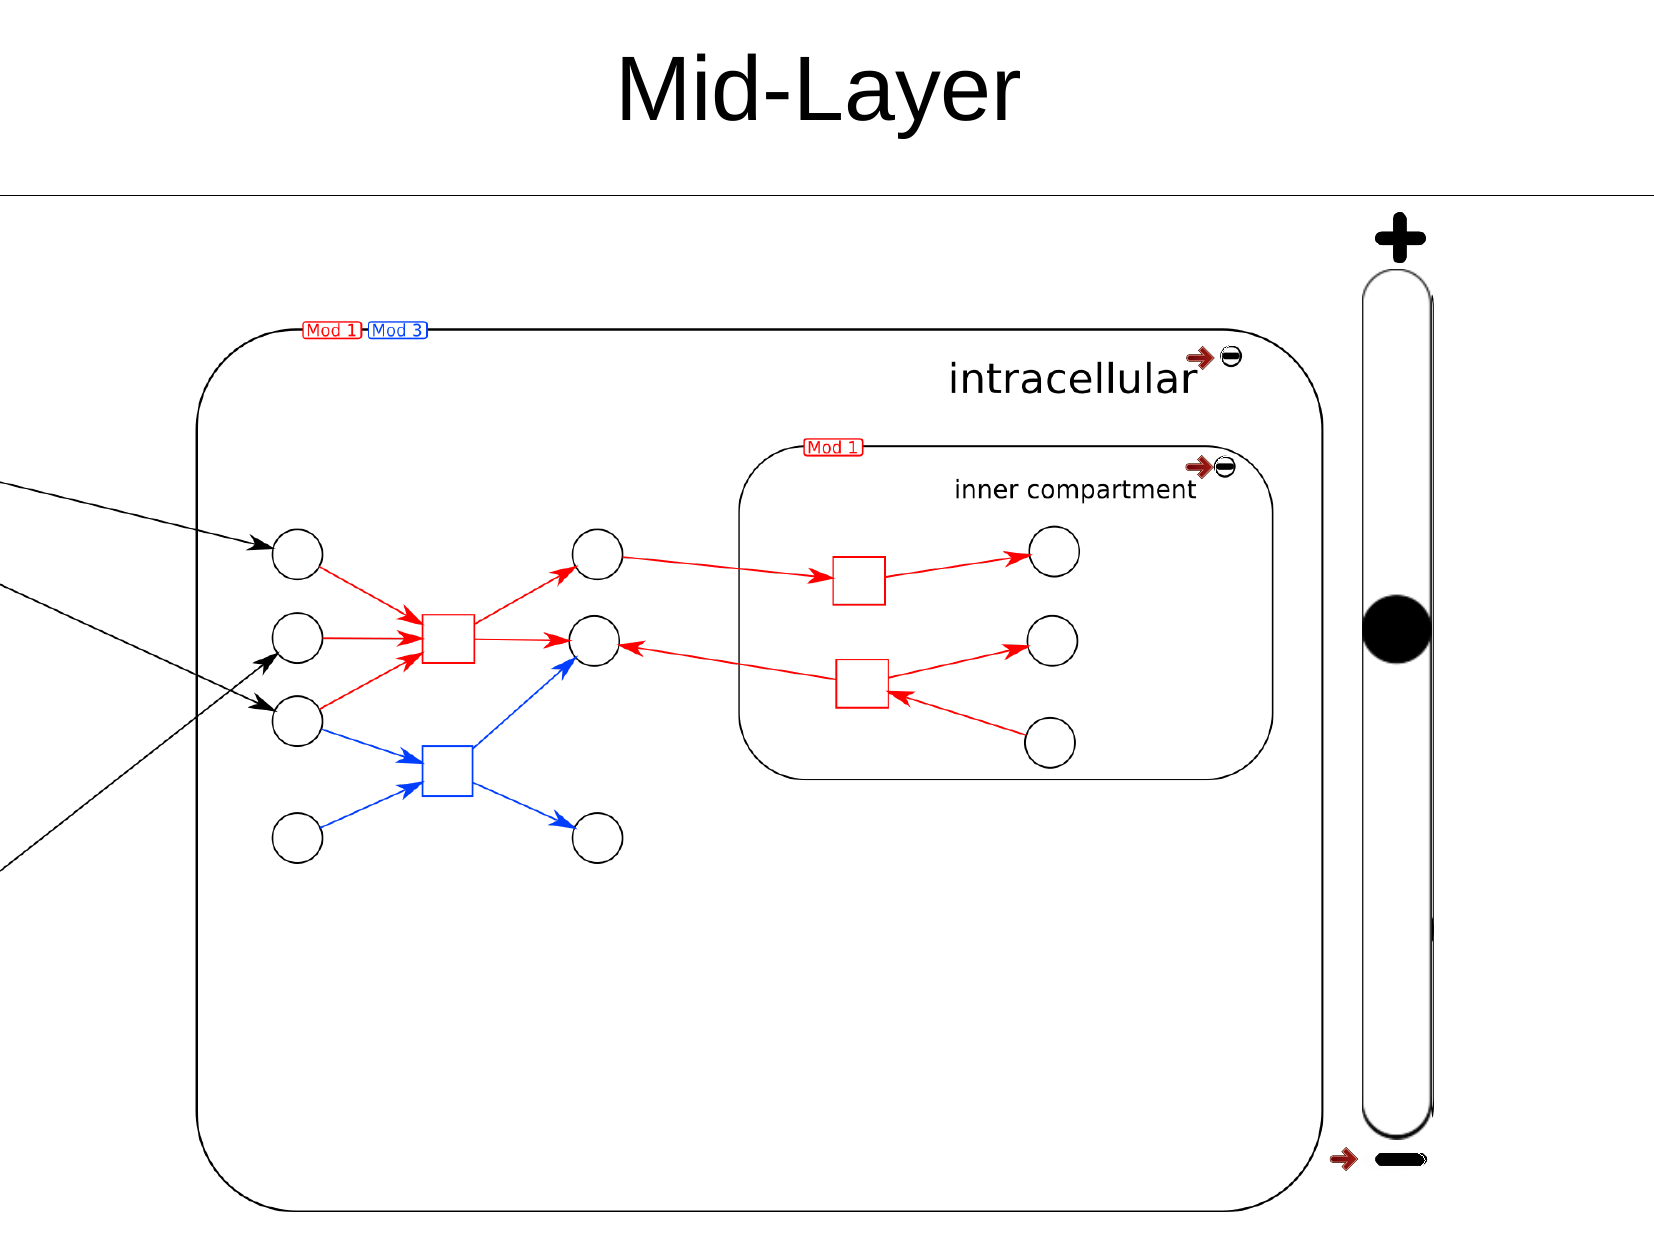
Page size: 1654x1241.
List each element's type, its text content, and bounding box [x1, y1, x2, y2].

text_box [1216, 456, 1240, 481]
picture [0, 212, 1434, 1213]
title Mid-Layer [75, 0, 1564, 193]
text_box [1221, 345, 1246, 370]
text_box [1360, 1148, 1426, 1173]
